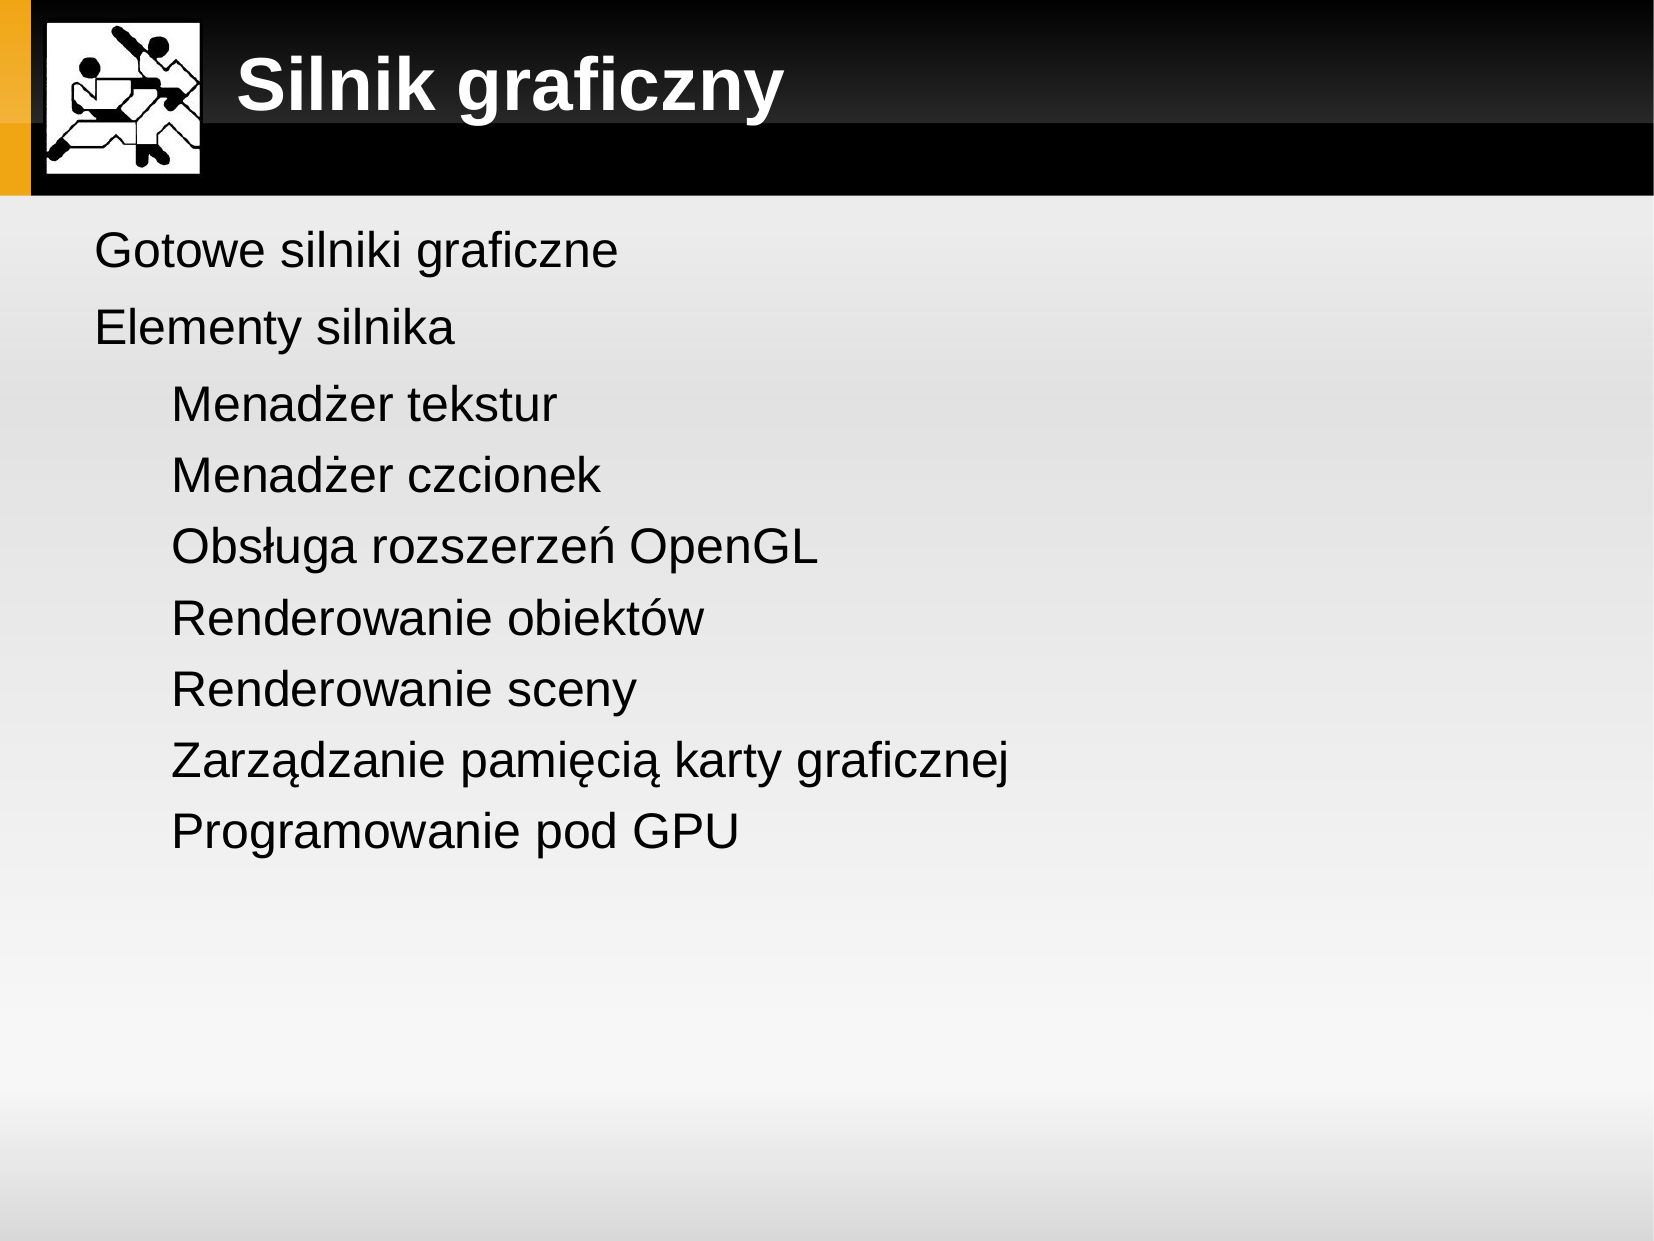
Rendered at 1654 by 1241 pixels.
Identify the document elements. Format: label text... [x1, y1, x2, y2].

title Silnik graficzny [236, 0, 1594, 178]
list Gotowe silniki graficzne Elementy silnika Menadżer tekstur Menadżer czcionek Obsługa rozszerzeń OpenGL Renderowanie obiektów Renderowanie sceny Zarządzanie pamięcią karty graficznej Programowanie pod GPU [77, 229, 1565, 1211]
picture [0, 0, 1654, 1241]
